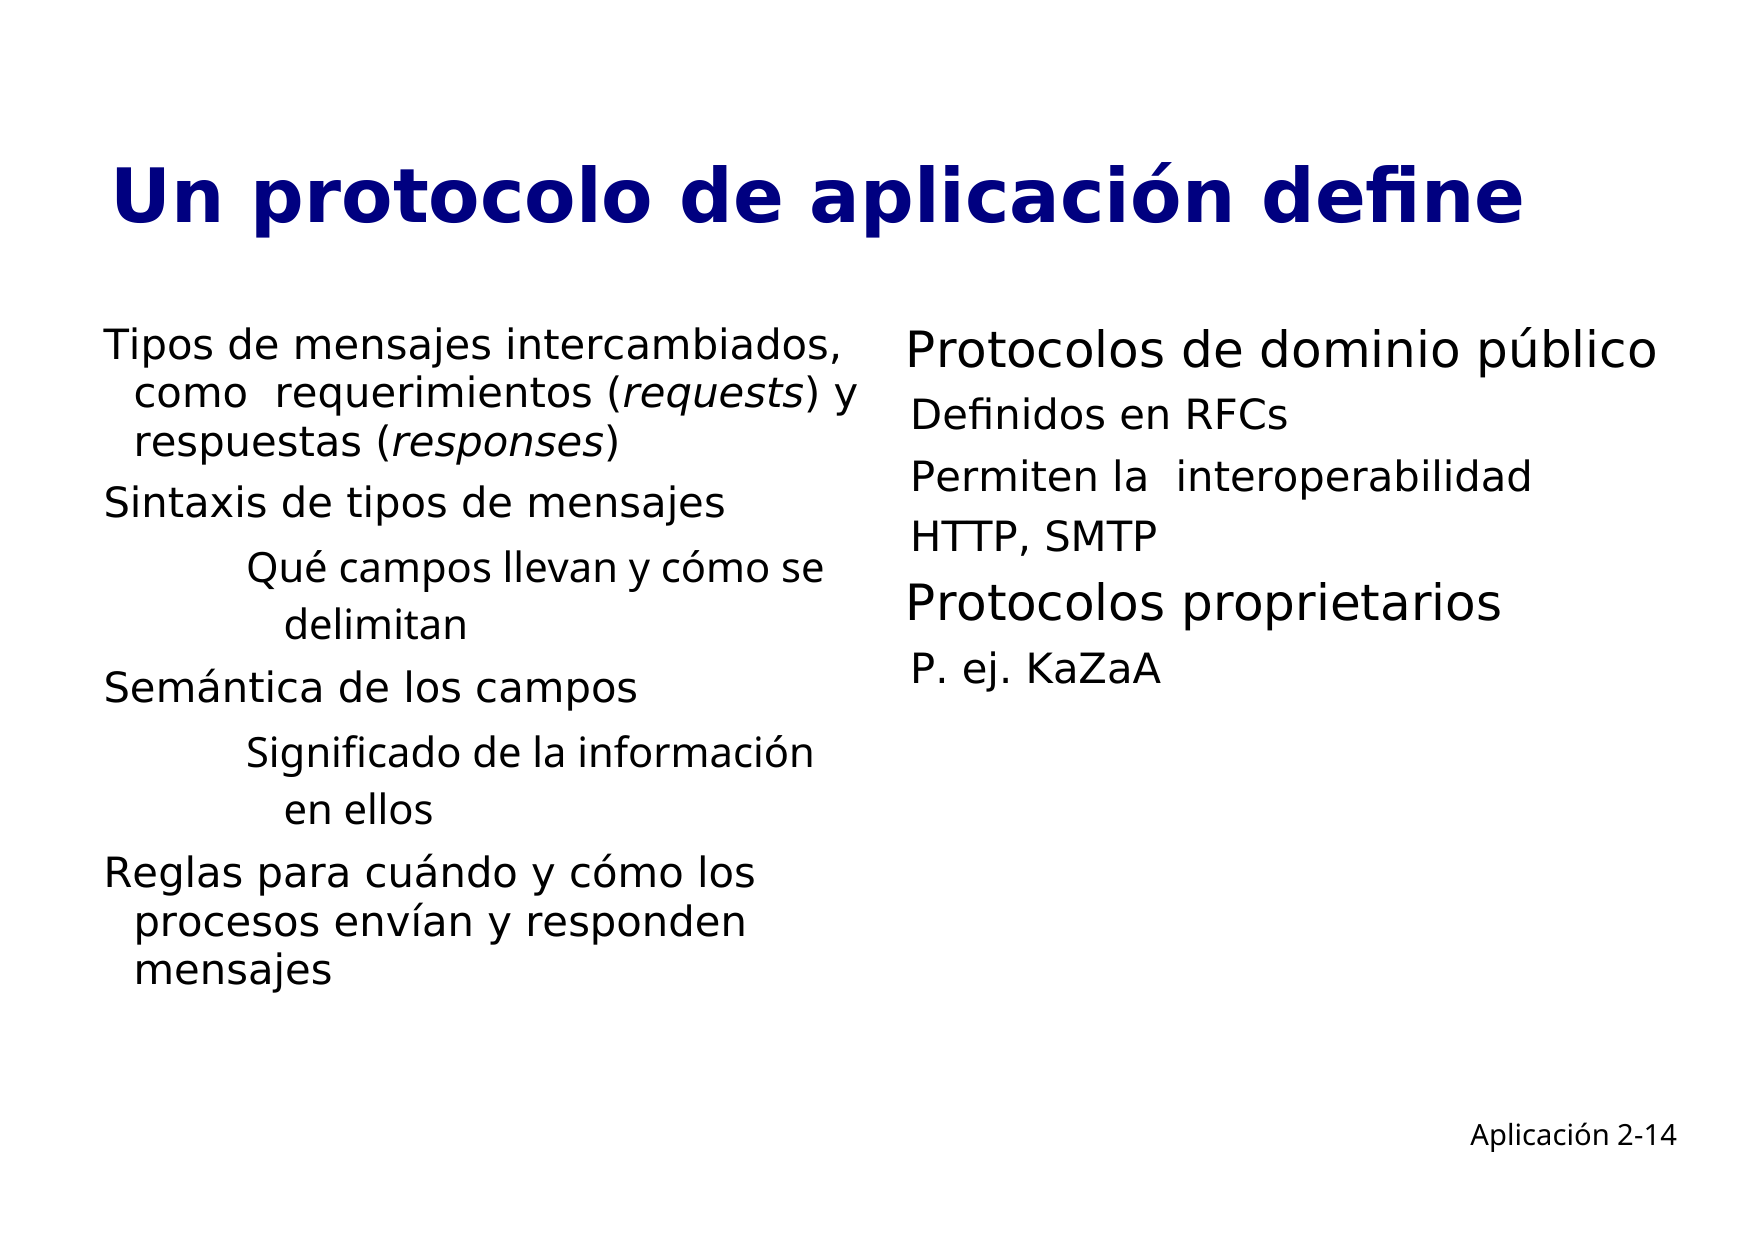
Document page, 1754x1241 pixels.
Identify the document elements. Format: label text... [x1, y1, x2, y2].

title Un protocolo de aplicación define [95, 88, 1671, 305]
list Protocolos de dominio público Definidos en RFCs Permiten la interoperabilidad HTTP, SMTP Protocolos proprietarios P. ej. KaZaA [902, 320, 1672, 1109]
list Tipos de mensajes intercambiados, como requerimientos (requests) y respuestas (responses) Sintaxis de tipos de mensajes Qué campos llevan y cómo se delimitan Semántica de los campos Significado de la información en ellos Reglas para cuándo y cómo los procesos envían y responden mensajes [95, 320, 865, 1109]
